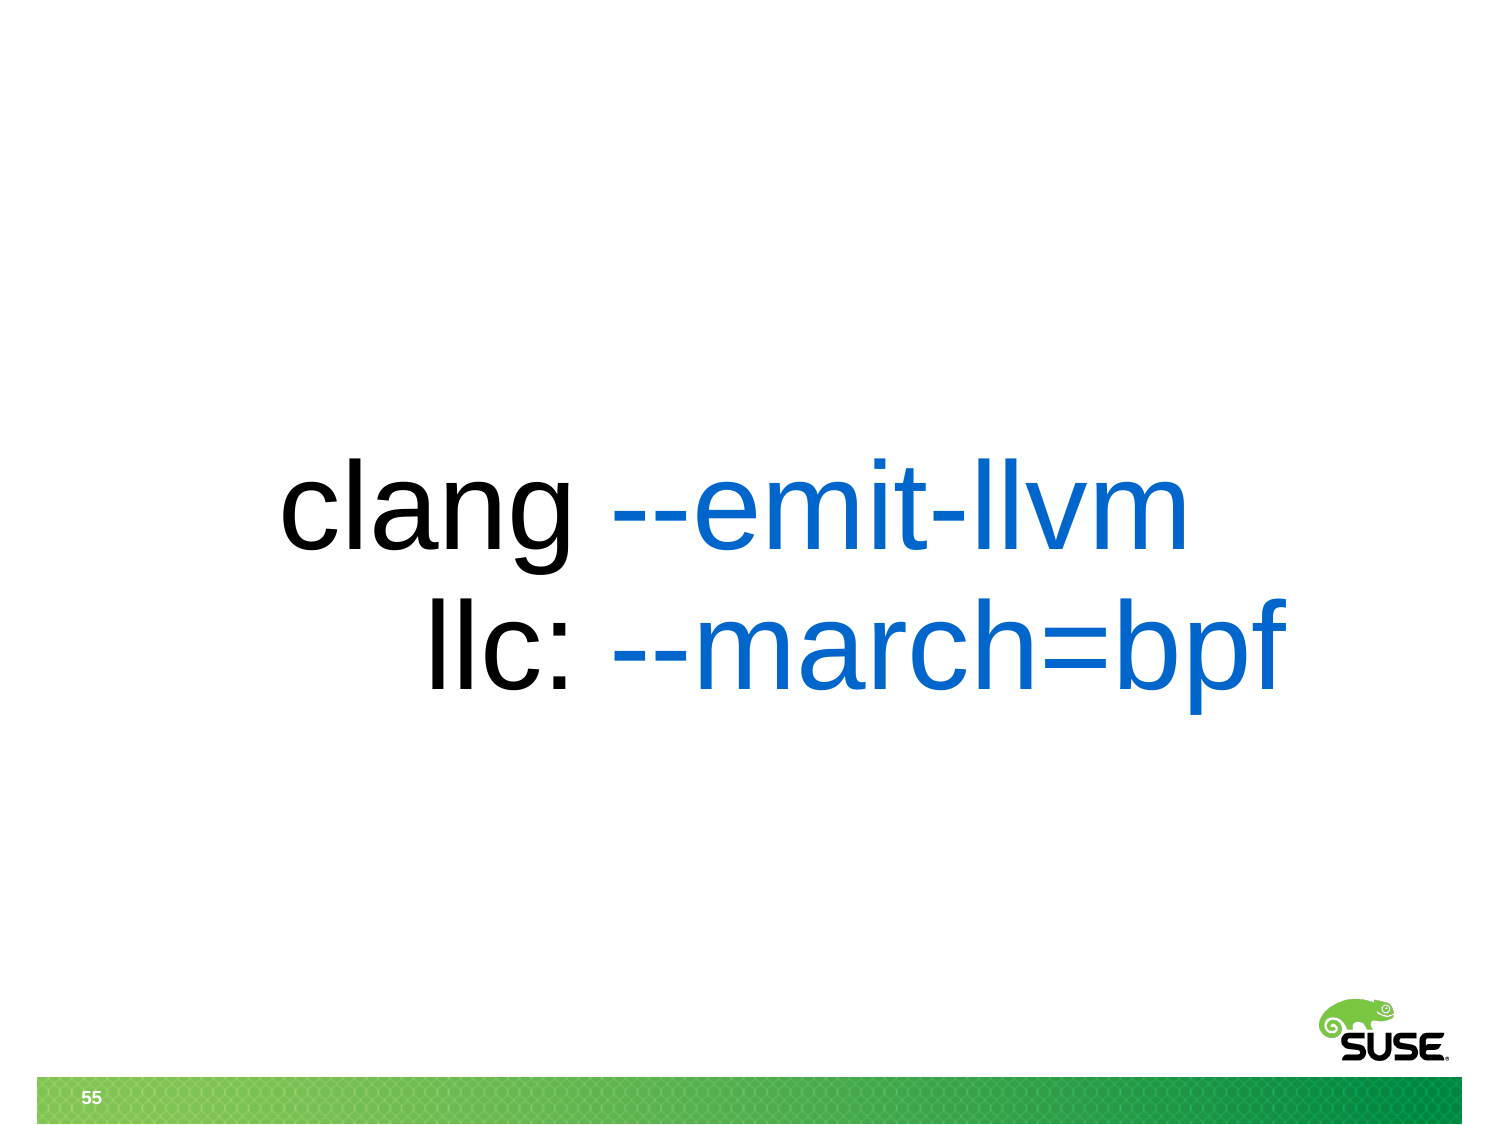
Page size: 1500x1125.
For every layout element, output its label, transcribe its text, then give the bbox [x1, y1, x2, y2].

picture [1319, 999, 1449, 1061]
text_box clangllc: [263, 428, 594, 862]
picture [37, 1077, 1462, 1124]
text_box --emit-llvm --march=bpf [594, 428, 1302, 723]
